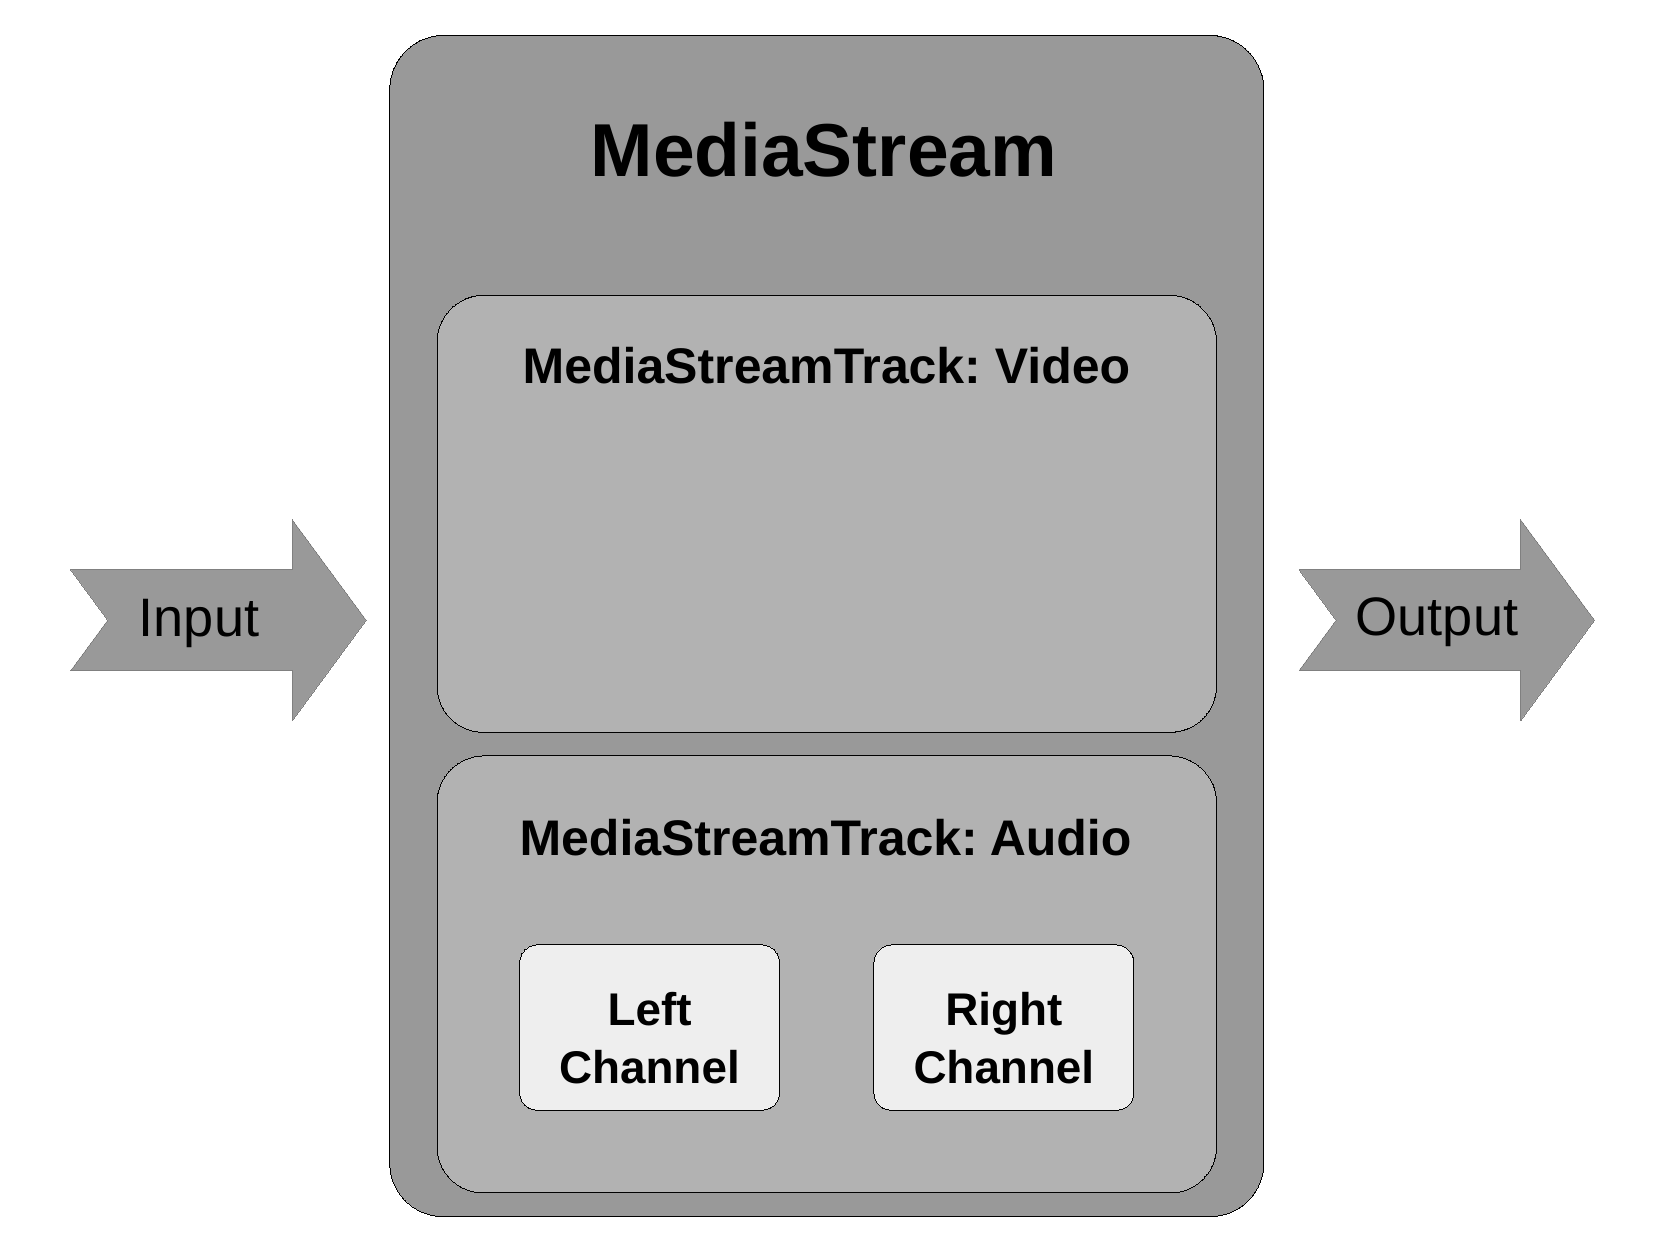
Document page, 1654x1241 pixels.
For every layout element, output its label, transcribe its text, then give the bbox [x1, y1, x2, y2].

text_box [70, 519, 367, 721]
text_box [1299, 519, 1595, 721]
text_box MediaStreamTrack: Video [507, 330, 1146, 402]
text_box MediaStream [575, 101, 1078, 200]
text_box [389, 35, 1264, 1217]
text_box Left Channel [537, 968, 762, 1094]
text_box Output [1340, 578, 1554, 662]
text_box MediaStreamTrack: Audio [504, 803, 1149, 886]
text_box Right Channel [891, 968, 1117, 1094]
text_box Input [124, 580, 302, 656]
